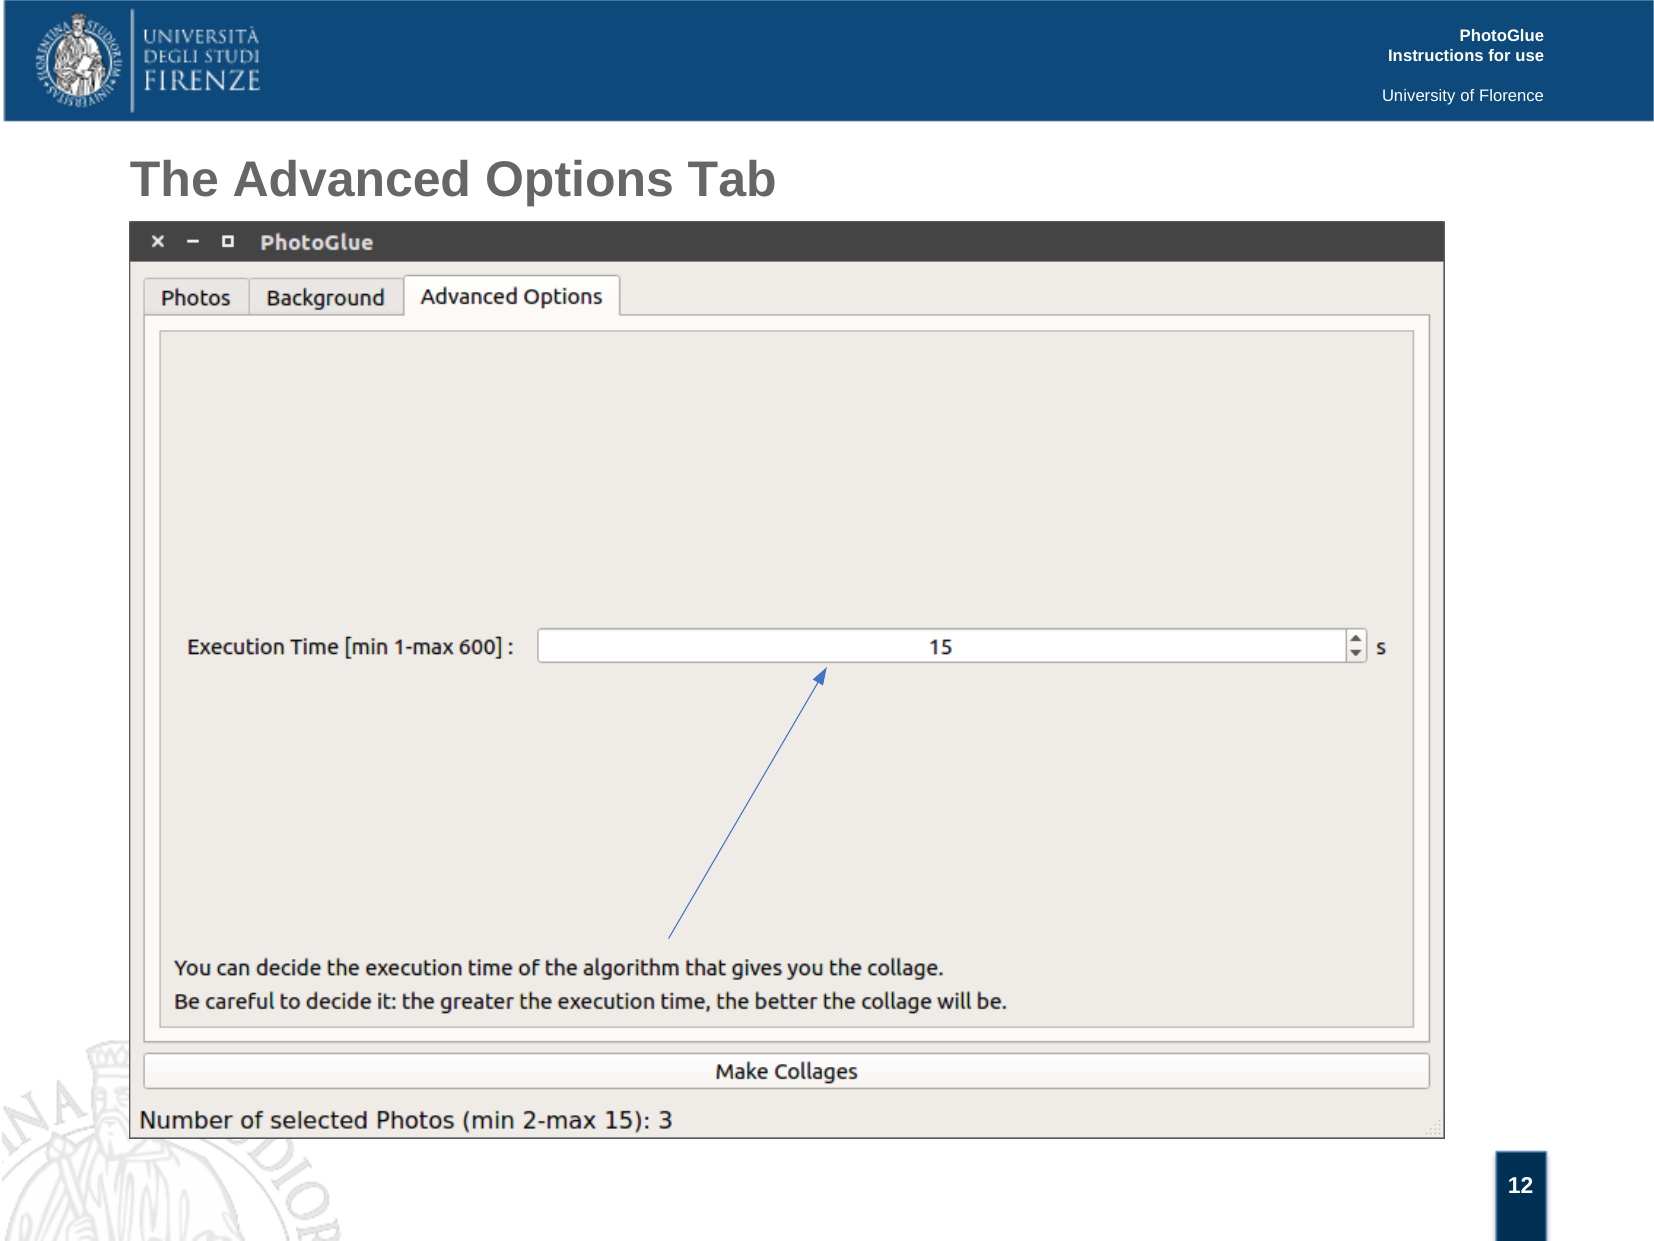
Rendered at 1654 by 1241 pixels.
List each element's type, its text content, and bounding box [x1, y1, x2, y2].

text_box PhotoGlue Instructions for use University of Florence [685, 24, 1548, 102]
picture [2, 0, 1654, 1241]
text_box The Advanced Options Tab [129, 101, 993, 221]
text_box 12 [1505, 1160, 1536, 1208]
